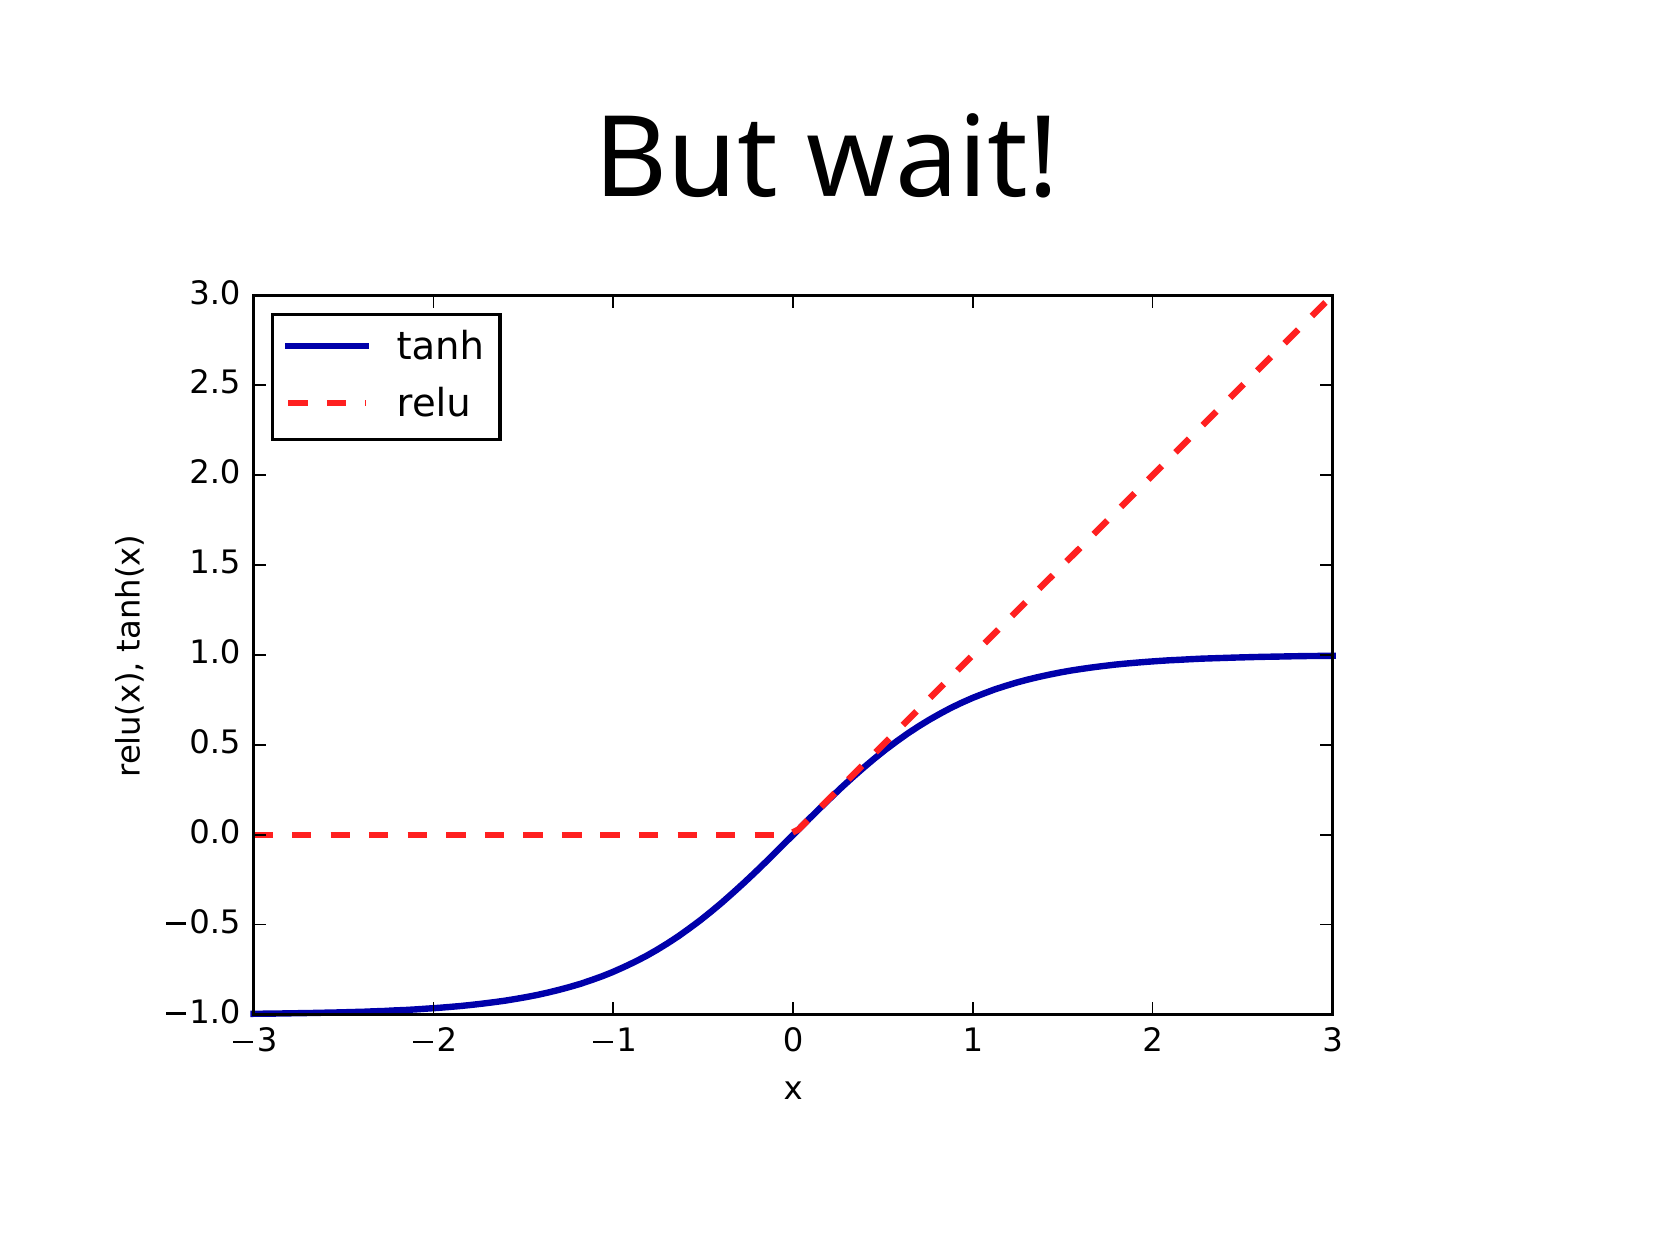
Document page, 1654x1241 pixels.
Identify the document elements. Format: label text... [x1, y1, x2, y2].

chart [91, 256, 1381, 1171]
title But wait! [82, 49, 1571, 257]
